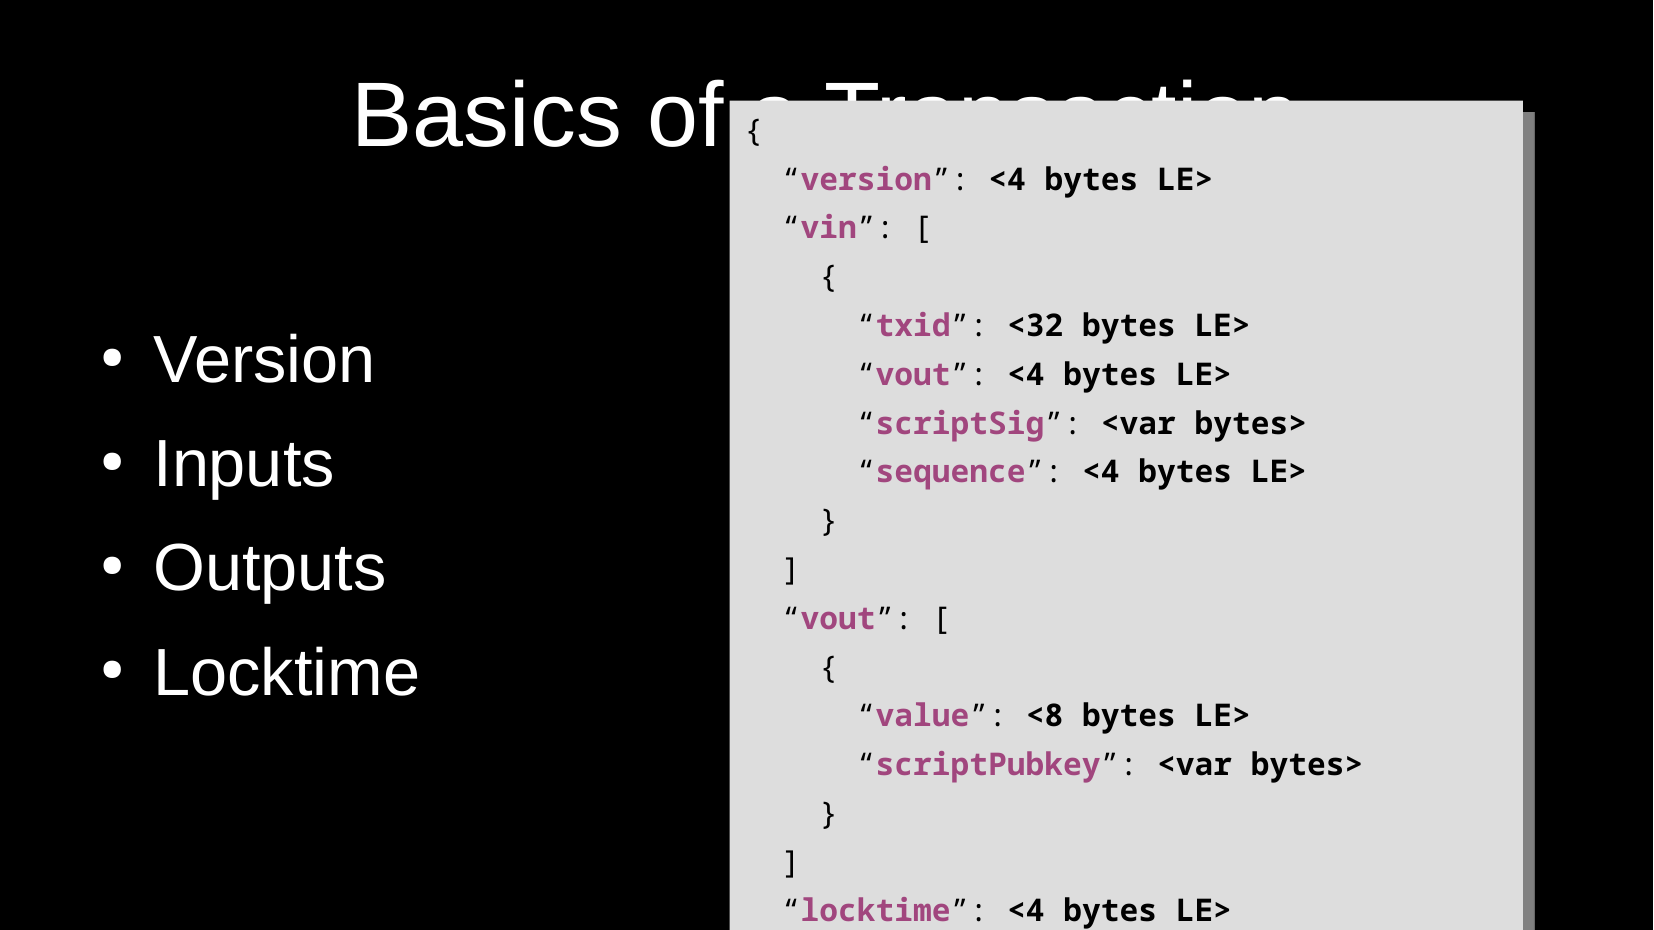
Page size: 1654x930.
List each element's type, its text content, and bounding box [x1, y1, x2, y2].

title Basics of a Transaction [82, 37, 1571, 193]
list Version Inputs Outputs Locktime [82, 217, 713, 757]
text_box { “version”: <4 bytes LE> “vin”: [ { “txid”: <32 bytes LE> “vout”: <4 bytes LE> “scriptSig”: <var bytes> “sequence”: <4 bytes LE> } ] “vout”: [ { “value”: <8 bytes LE> “scriptPubkey”: <var bytes> } ] “locktime”: <4 bytes LE> } [729, 203, 1523, 885]
